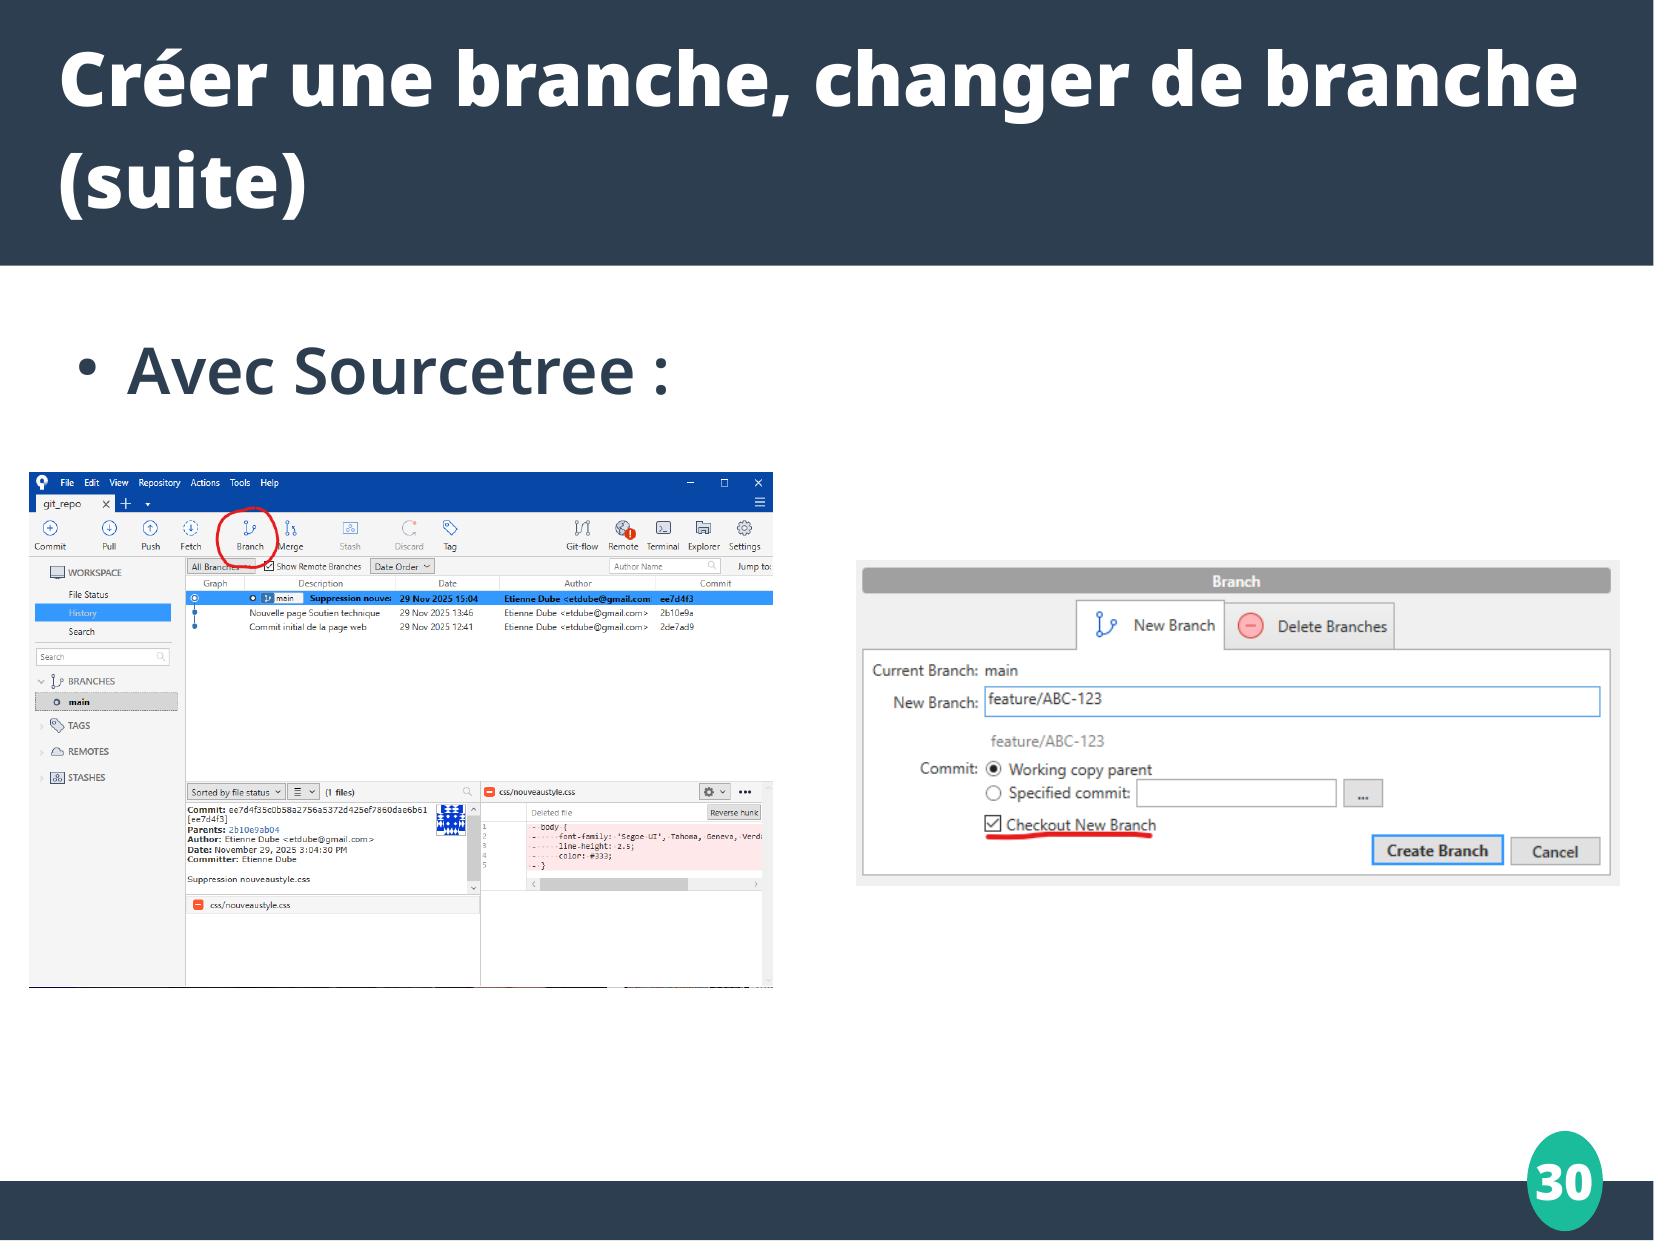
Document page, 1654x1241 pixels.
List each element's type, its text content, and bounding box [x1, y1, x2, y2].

list Avec Sourcetree : [59, 324, 1595, 414]
title Créer une branche, changer de branche (suite) [59, 49, 1595, 207]
picture [29, 472, 773, 988]
picture [856, 560, 1620, 886]
